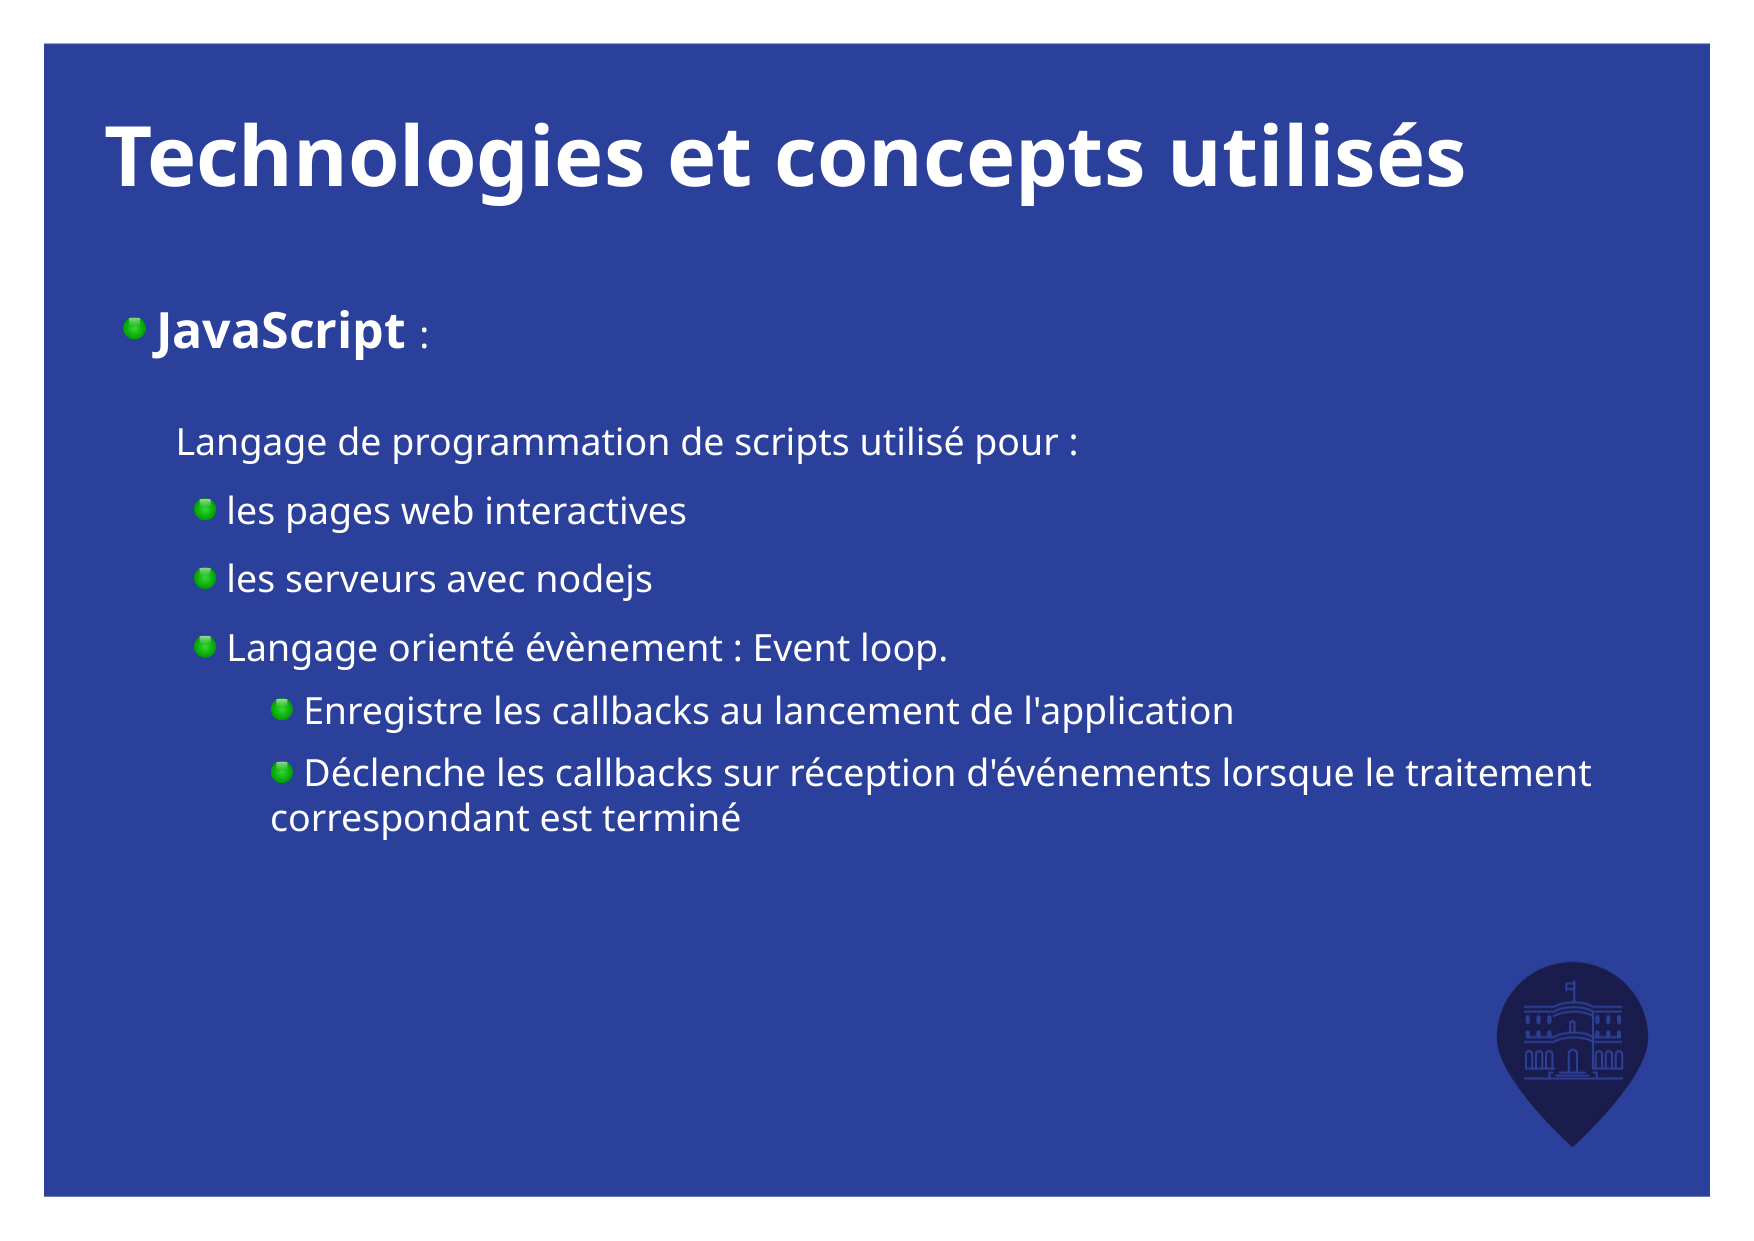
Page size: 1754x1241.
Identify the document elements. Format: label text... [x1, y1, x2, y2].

title Technologies et concepts utilisés [87, 49, 1666, 257]
list JavaScript : Langage de programmation de scripts utilisé pour : les pages web interactives les serveurs avec nodejs Langage orienté évènement : Event loop. Enregistre les callbacks au lancement de l'application Déclenche les callbacks sur réception d'événements lorsque le traitement correspondant est terminé [87, 289, 1666, 1156]
picture [0, 0, 1754, 1241]
